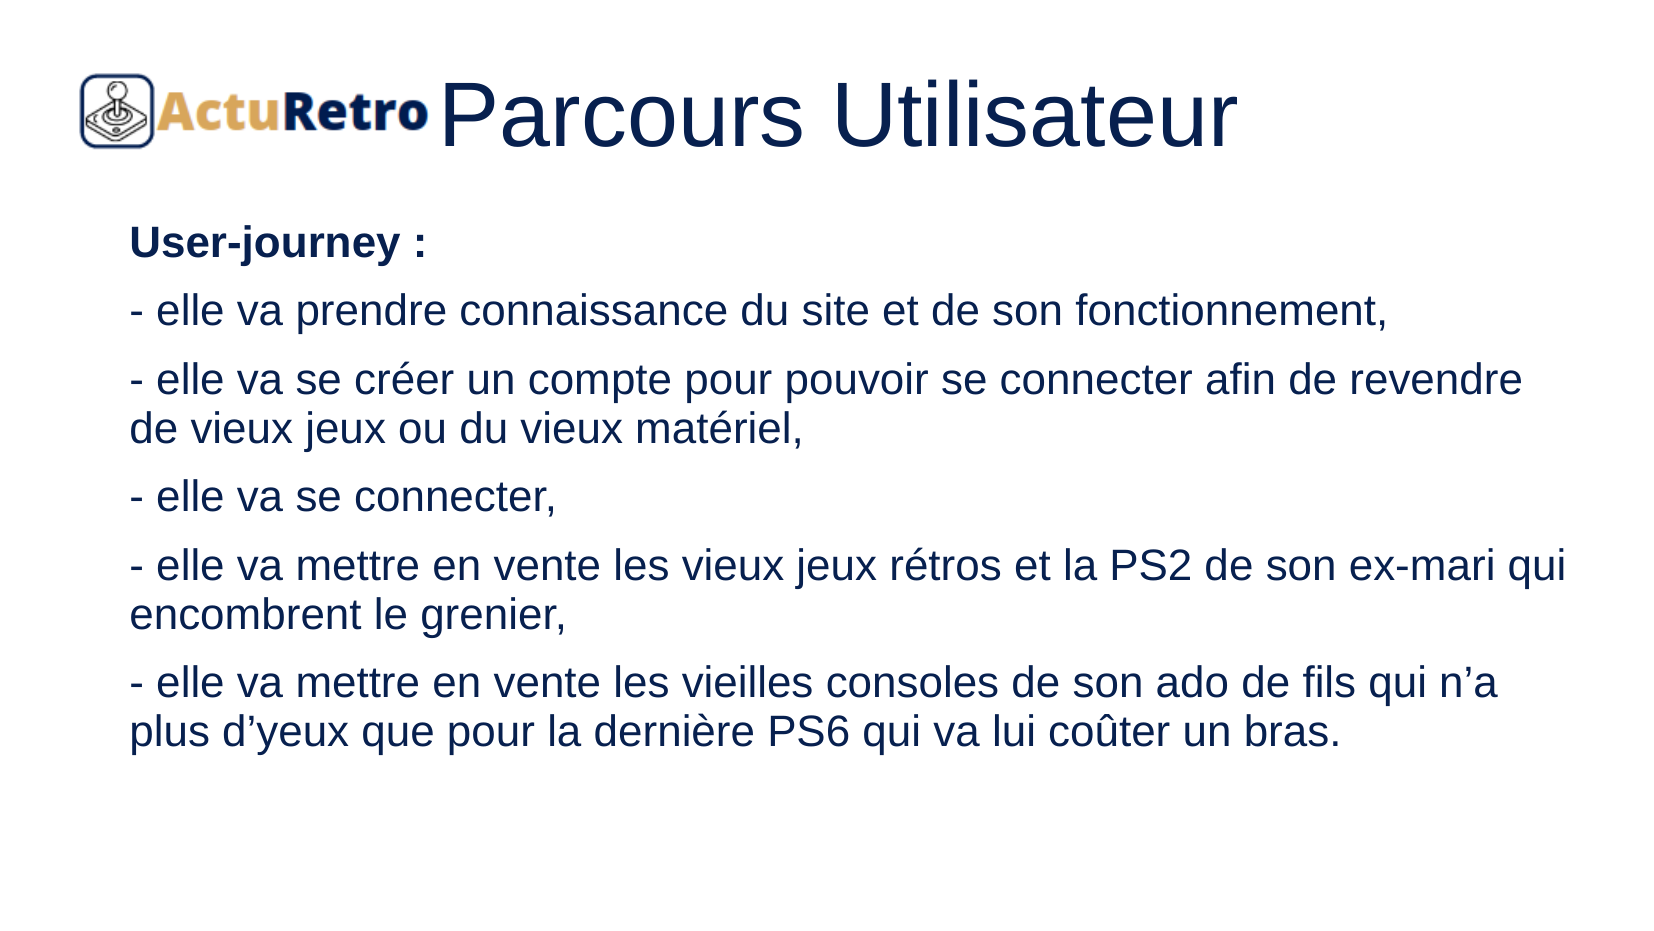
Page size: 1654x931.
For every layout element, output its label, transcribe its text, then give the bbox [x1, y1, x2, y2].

picture [75, 69, 434, 154]
title Parcours Utilisateur [82, 37, 1571, 193]
list User-journey : - elle va prendre connaissance du site et de son fonctionnement, - elle va se créer un compte pour pouvoir se connecter afin de revendre de vieux jeux ou du vieux matériel, - elle va se connecter, - elle va mettre en vente les vieux jeux rétros et la PS2 de son ex-mari qui encombrent le grenier, - elle va mettre en vente les vieilles consoles de son ado de fils qui n’a plus d’yeux que pour la dernière PS6 qui va lui coûter un bras. [82, 217, 1571, 758]
